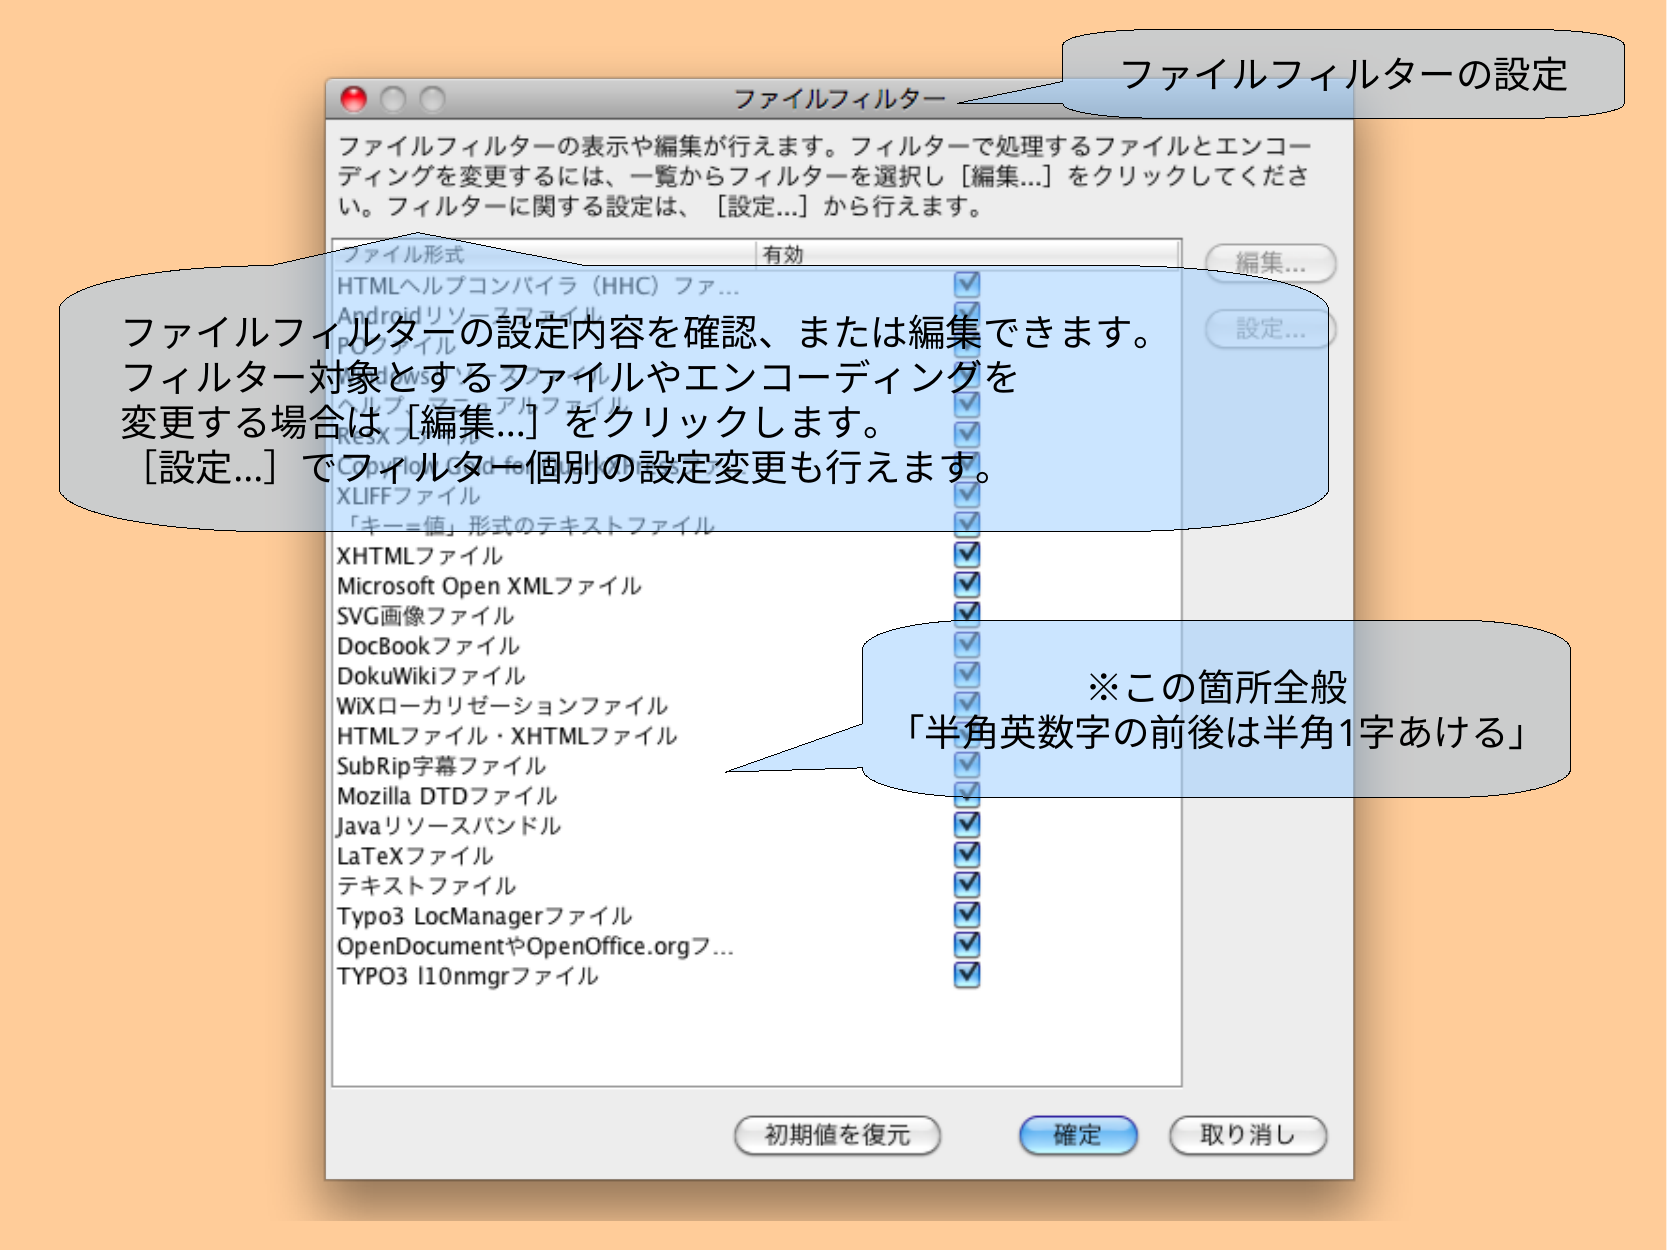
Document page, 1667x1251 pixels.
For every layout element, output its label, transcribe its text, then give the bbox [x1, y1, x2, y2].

text_box ※この箇所全般 「半角英数字の前後は半角1字あける」 [725, 620, 1571, 798]
text_box ファイルフィルターの設定 [957, 29, 1625, 119]
text_box ファイルフィルターの設定内容を確認、または編集できます。 フィルター対象とするファイルやエンコーディングを 変更する場合は［編集...］をクリックします。 ［設定...］でフィルター個別の設定変更も行えます。 [59, 232, 1329, 532]
picture [251, 32, 1429, 1221]
